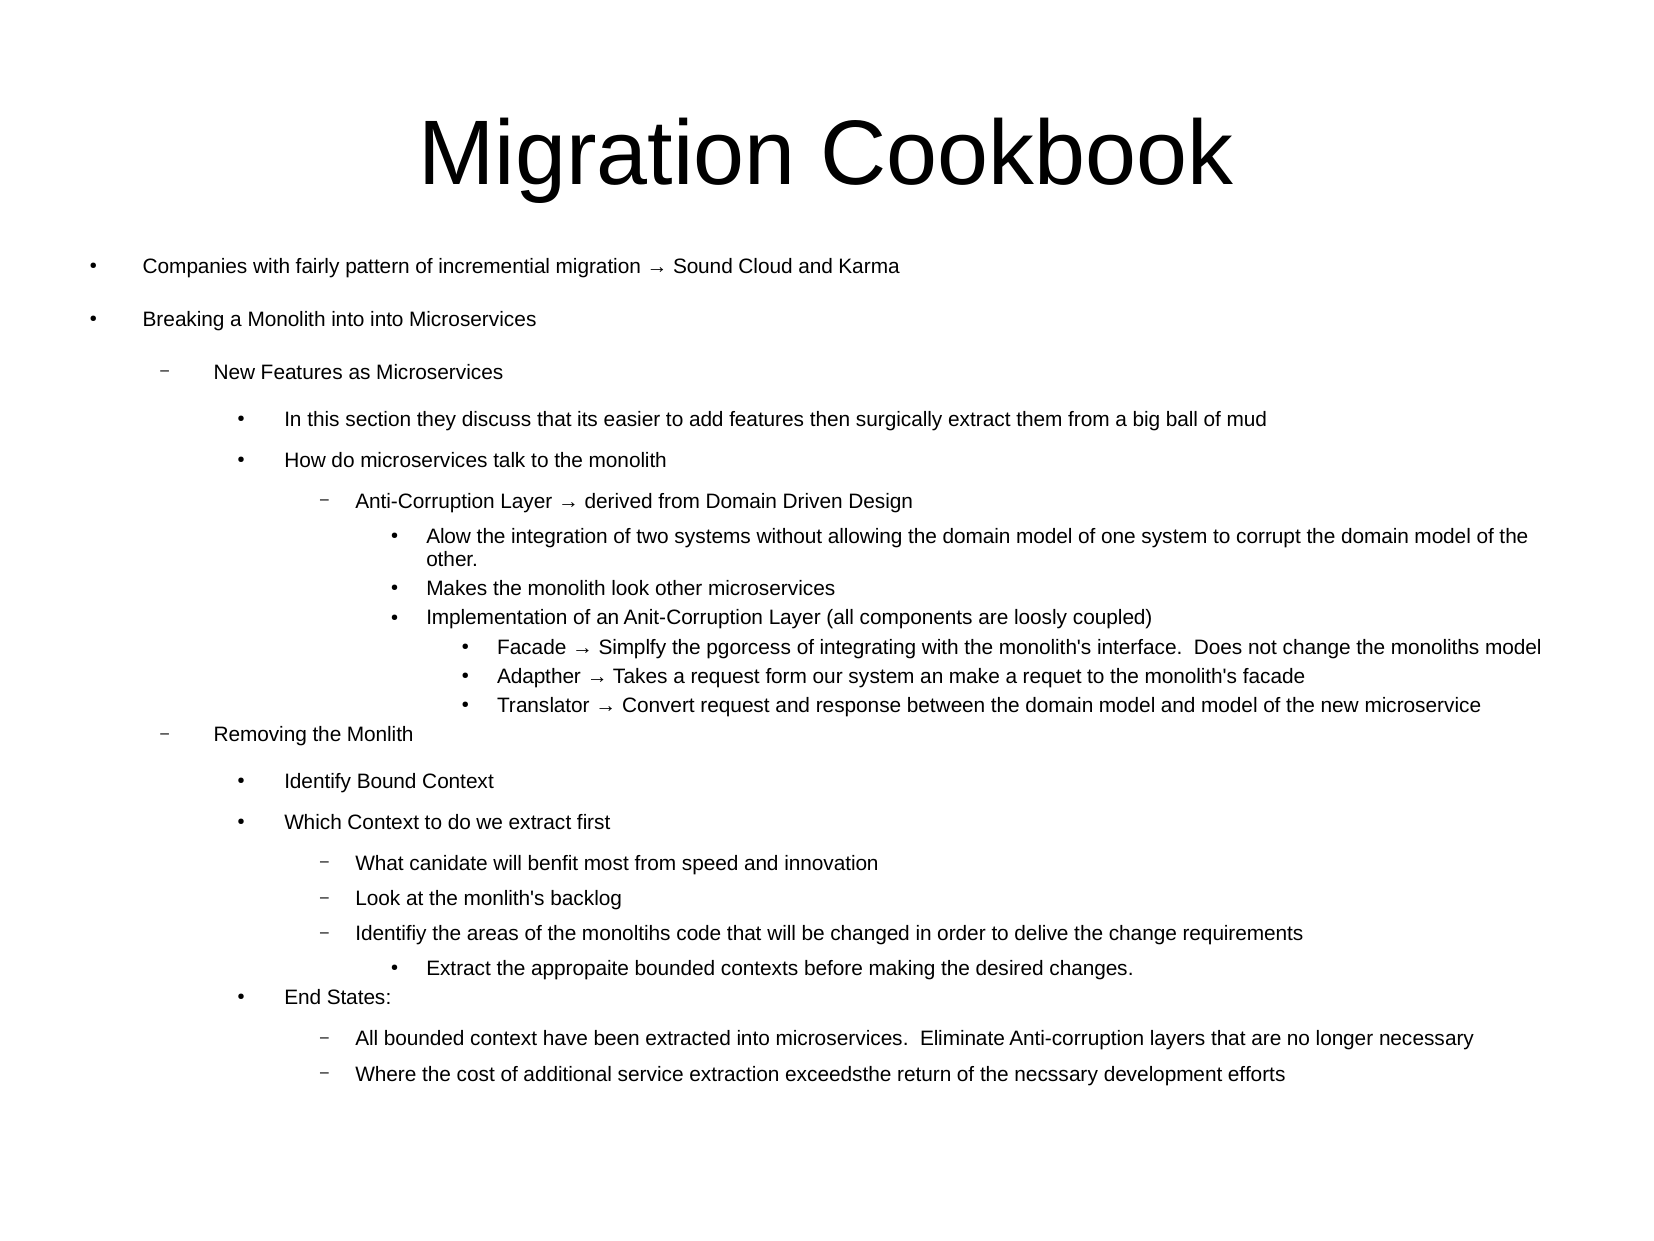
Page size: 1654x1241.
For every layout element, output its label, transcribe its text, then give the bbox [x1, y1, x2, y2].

list Companies with fairly pattern of incremential migration → Sound Cloud and Karma Breaking a Monolith into into Microservices New Features as Microservices In this section they discuss that its easier to add features then surgically extract them from a big ball of mud How do microservices talk to the monolith Anti-Corruption Layer → derived from Domain Driven Design Alow the integration of two systems without allowing the domain model of one system to corrupt the domain model of the other. Makes the monolith look other microservices Implementation of an Anit-Corruption Layer (all components are loosly coupled) Facade → Simplfy the pgorcess of integrating with the monolith's interface. Does not change the monoliths model Adapther → Takes a request form our system an make a requet to the monolith's facade Translator → Convert request and response between the domain model and model of the new microservice Removing the Monlith Identify Bound Context Which Context to do we extract first What canidate will benfit most from speed and innovation Look at the monlith's backlog Identifiy the areas of the monoltihs code that will be changed in order to delive the change requirements Extract the appropaite bounded contexts before making the desired changes. End States: All bounded context have been extracted into microservices. Eliminate Anti-corruption layers that are no longer necessary Where the cost of additional service extraction exceedsthe return of the necssary development efforts [71, 255, 1561, 1180]
title Migration Cookbook [82, 49, 1571, 257]
